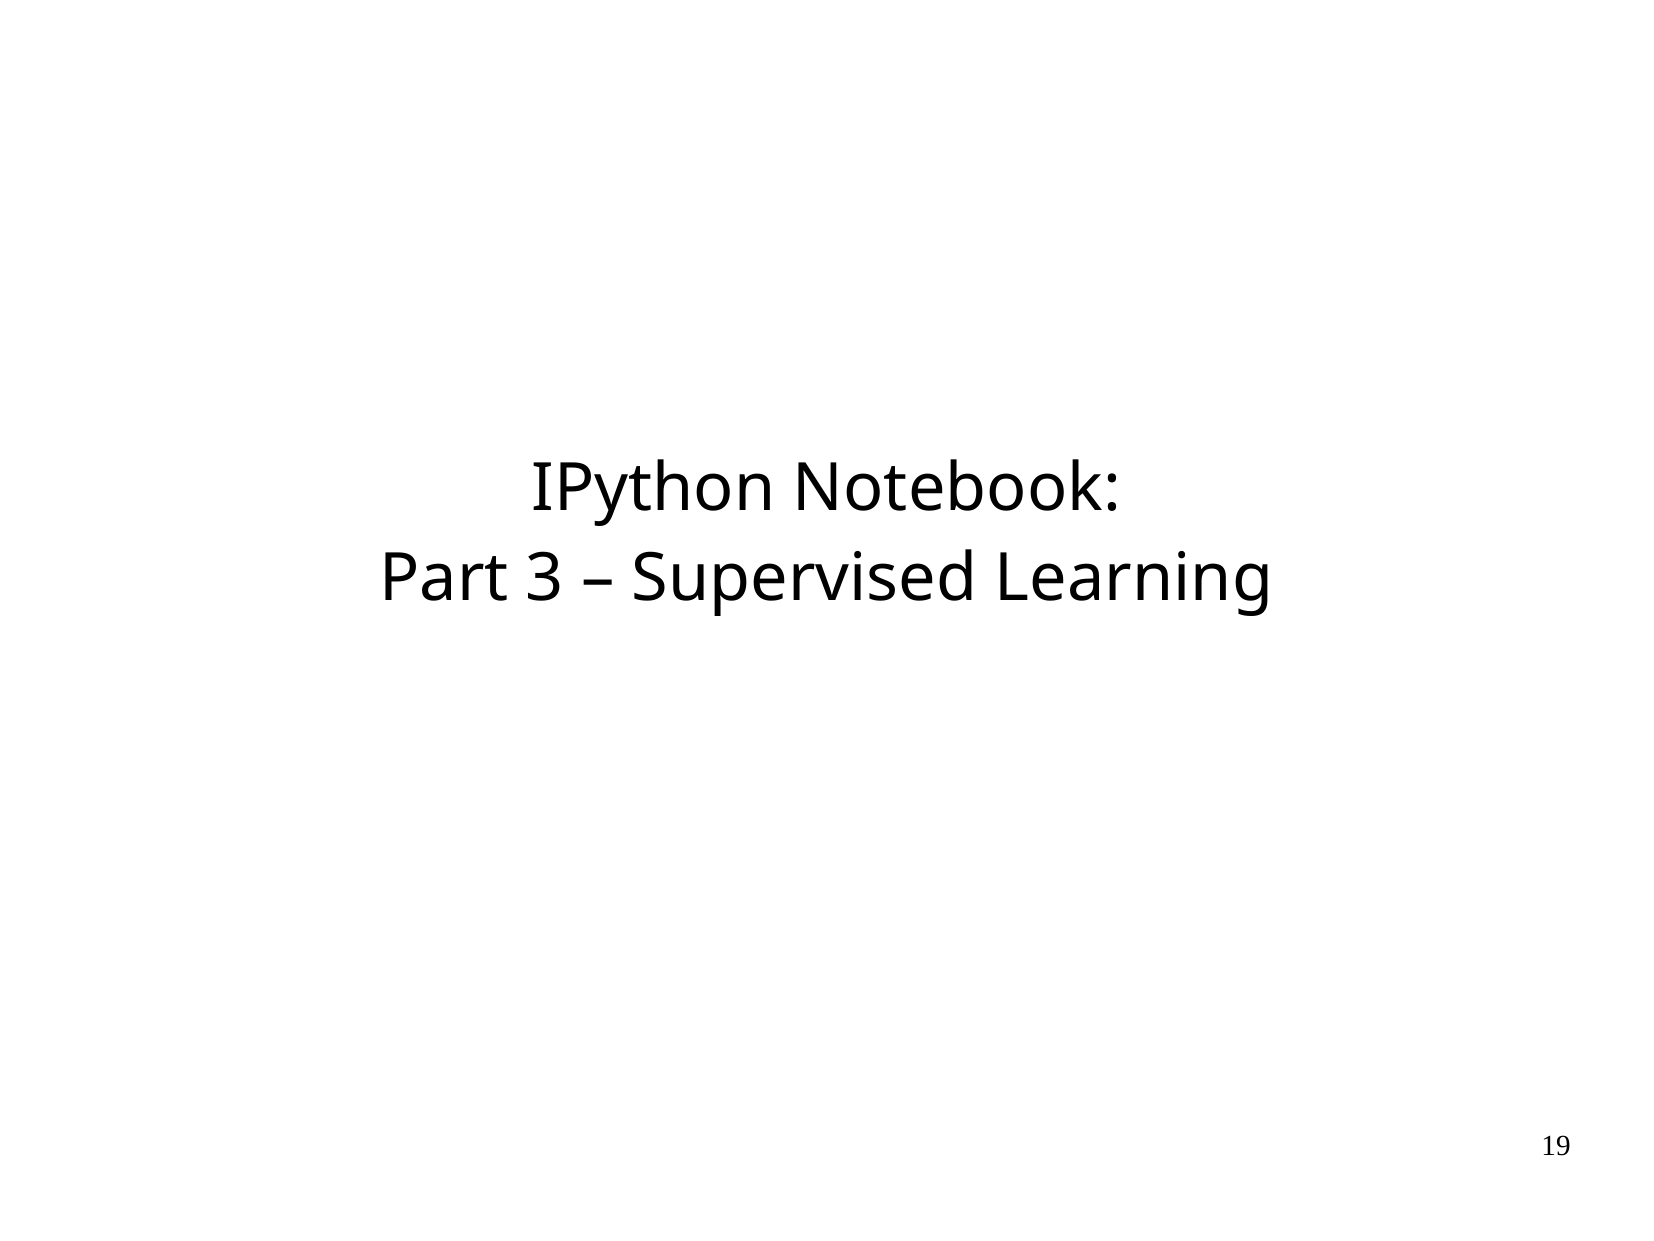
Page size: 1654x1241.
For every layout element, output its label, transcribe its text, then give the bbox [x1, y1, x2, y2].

subtitle IPython Notebook: Part 3 – Supervised Learning [82, 49, 1571, 1010]
